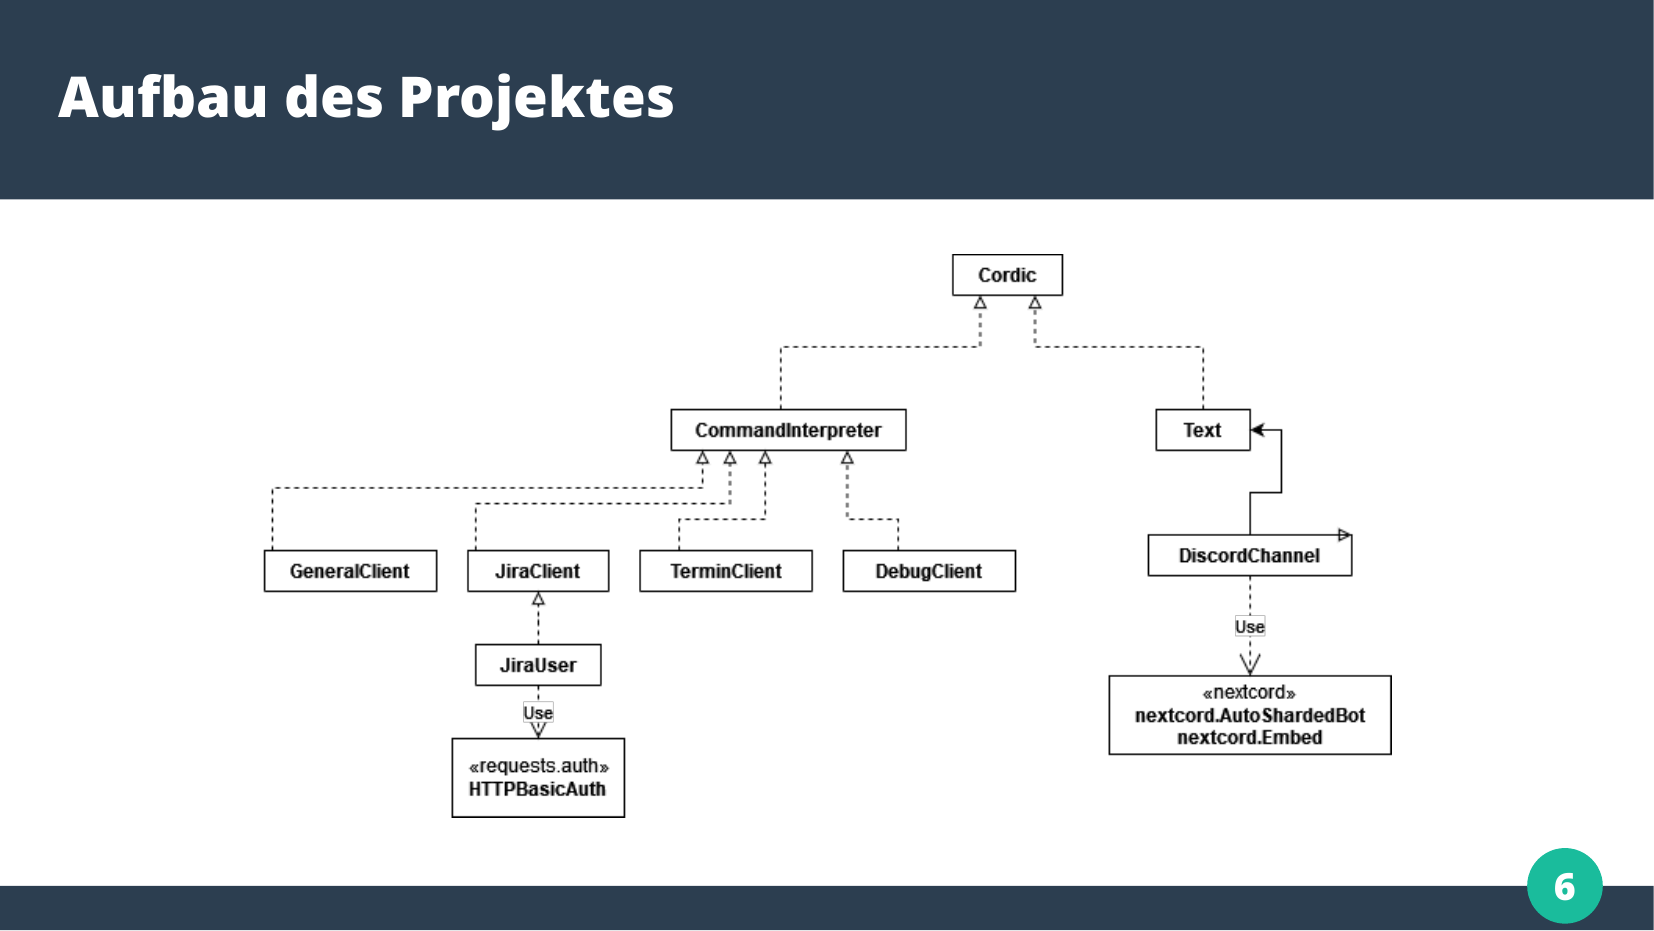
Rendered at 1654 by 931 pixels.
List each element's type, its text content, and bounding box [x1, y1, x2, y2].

picture [261, 254, 1392, 818]
title Aufbau des Projektes [59, 37, 1595, 155]
